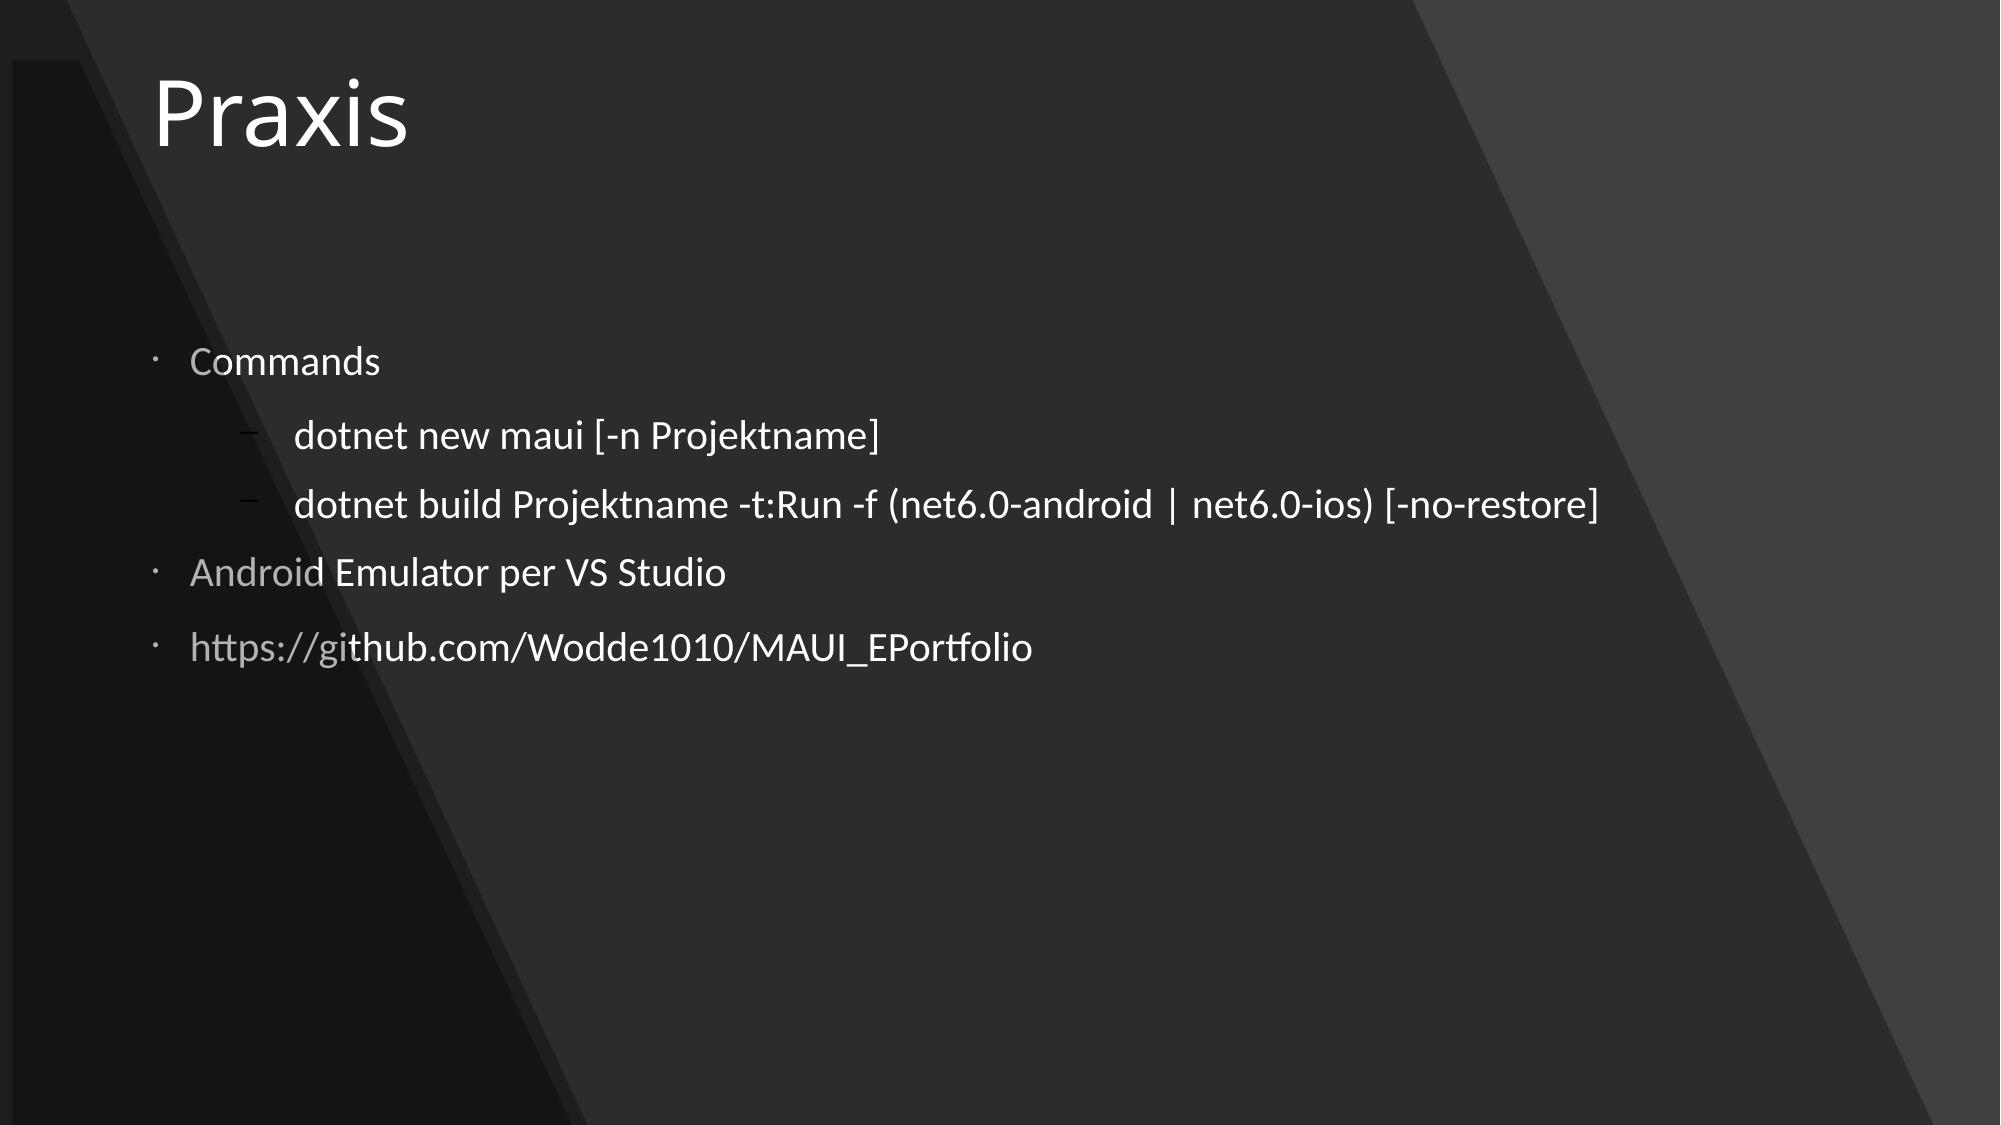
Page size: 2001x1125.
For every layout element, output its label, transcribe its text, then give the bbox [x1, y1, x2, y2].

list Commands dotnet new maui [-n Projektname] dotnet build Projektname -t:Run -f (net6.0-android | net6.0-ios) [-no-restore] Android Emulator per VS Studio https://github.com/Wodde1010/MAUI_EPortfolio [205, 331, 1863, 1014]
text_box [0, 0, 2000, 1125]
title Praxis [136, 59, 1863, 278]
